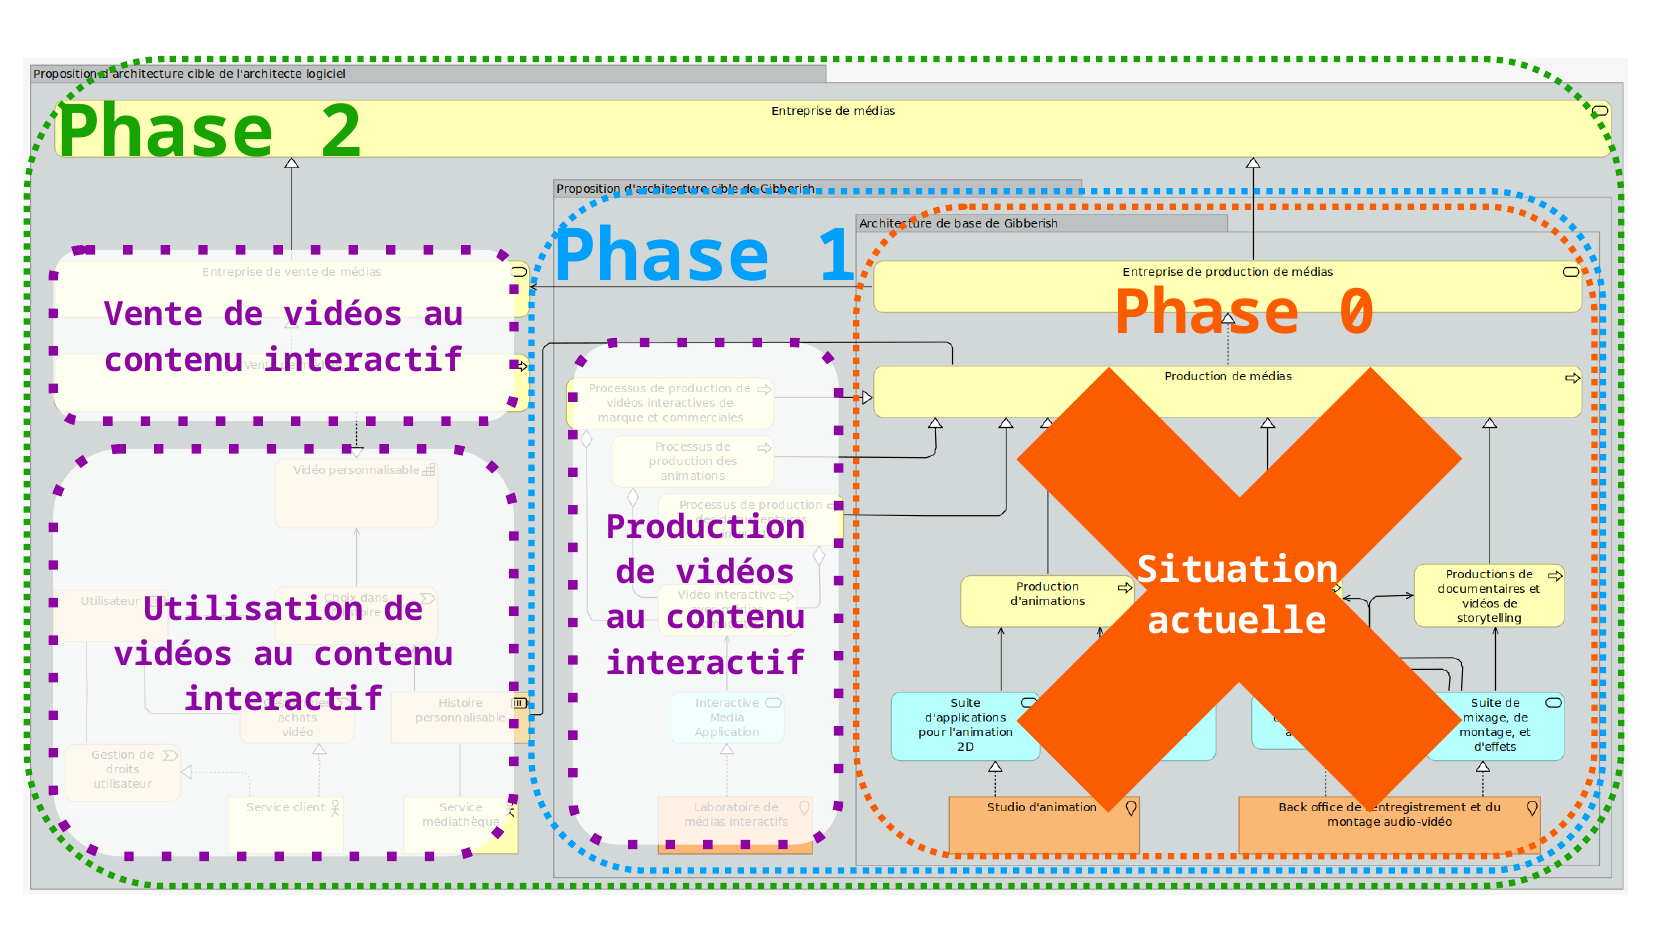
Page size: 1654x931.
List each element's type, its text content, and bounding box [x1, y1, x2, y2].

text_box Vente de vidéos au contenu interactif [53, 249, 514, 422]
text_box Utilisation de vidéos au contenu interactif [53, 448, 514, 857]
picture [23, 58, 1628, 895]
text_box [1277, 613, 1463, 813]
text_box Phase 1 [528, 194, 884, 375]
text_box Phase 2 [32, 70, 388, 251]
text_box [1016, 619, 1201, 813]
text_box Phase 0 [884, 259, 1596, 369]
text_box [1016, 366, 1463, 565]
text_box Situation actuelle [1118, 535, 1356, 720]
text_box Production de vidéos au contenu interactif [572, 342, 839, 845]
